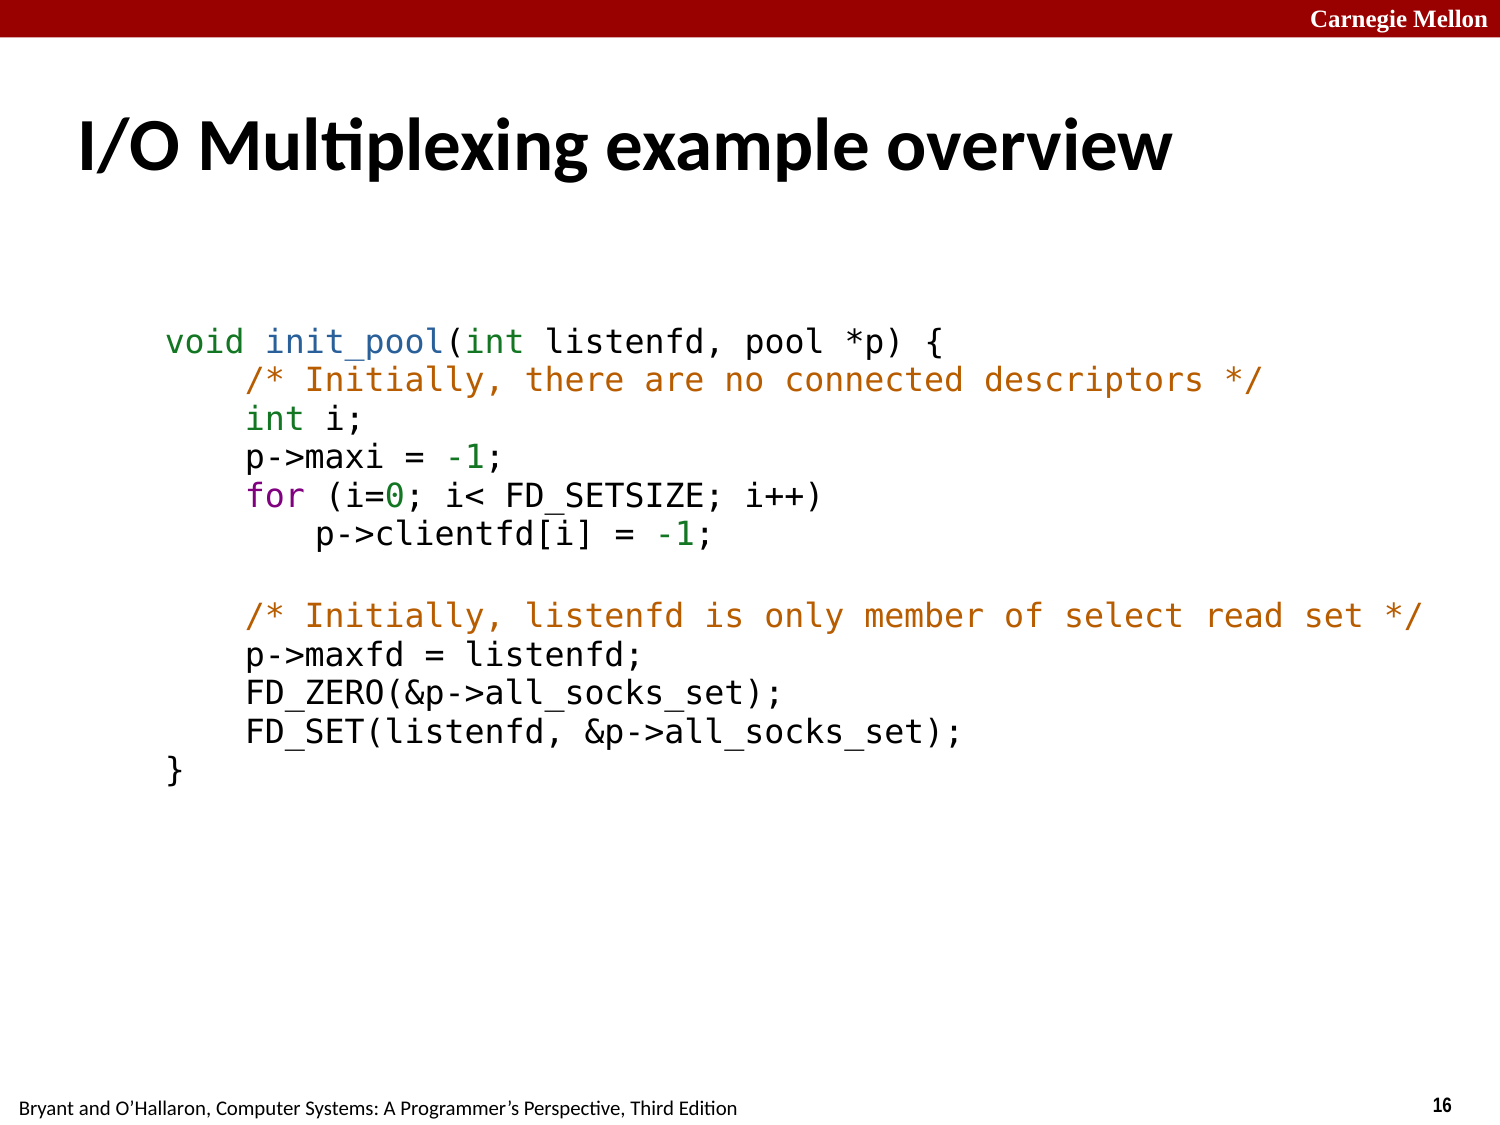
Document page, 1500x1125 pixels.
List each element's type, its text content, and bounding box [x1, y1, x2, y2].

text_box void init_pool(int listenfd, pool *p) { /* Initially, there are no connected descriptors */ int i; p->maxi = -1; for (i=0; i< FD_SETSIZE; i++) p->clientfd[i] = -1; /* Initially, listenfd is only member of select read set */ p->maxfd = listenfd; FD_ZERO(&p->all_socks_set); FD_SET(listenfd, &p->all_socks_set); } [150, 314, 1471, 940]
title I/O Multiplexing example overview [62, 93, 1337, 188]
